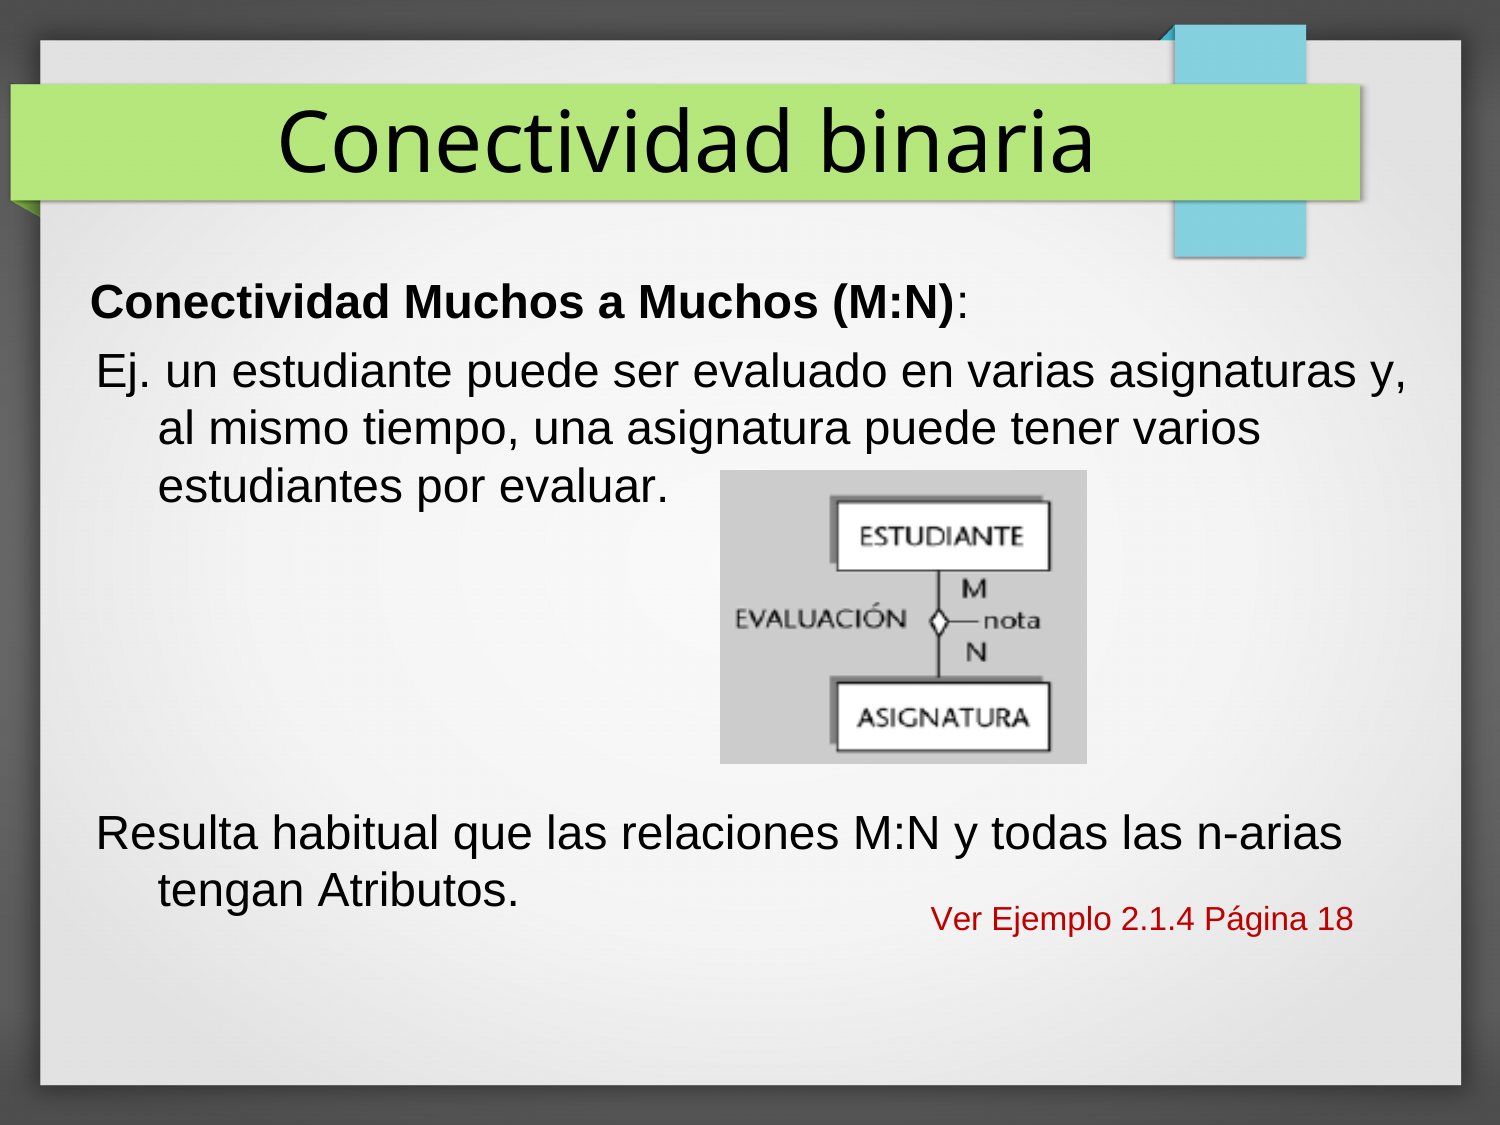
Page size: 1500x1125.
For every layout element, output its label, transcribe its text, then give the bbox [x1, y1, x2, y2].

text_box Conectividad Muchos a Muchos (M:N): Ej. un estudiante puede ser evaluado en varias asignaturas y, al mismo tiempo, una asignatura puede tener varios estudiantes por evaluar. Resulta habitual que las relaciones M:N y todas las n-arias tengan Atributos. [75, 262, 1442, 1088]
text_box Ver Ejemplo 2.1.4 Página 18 [915, 889, 1442, 945]
text_box Conectividad binaria [74, 28, 1300, 249]
picture [0, 0, 1500, 1125]
